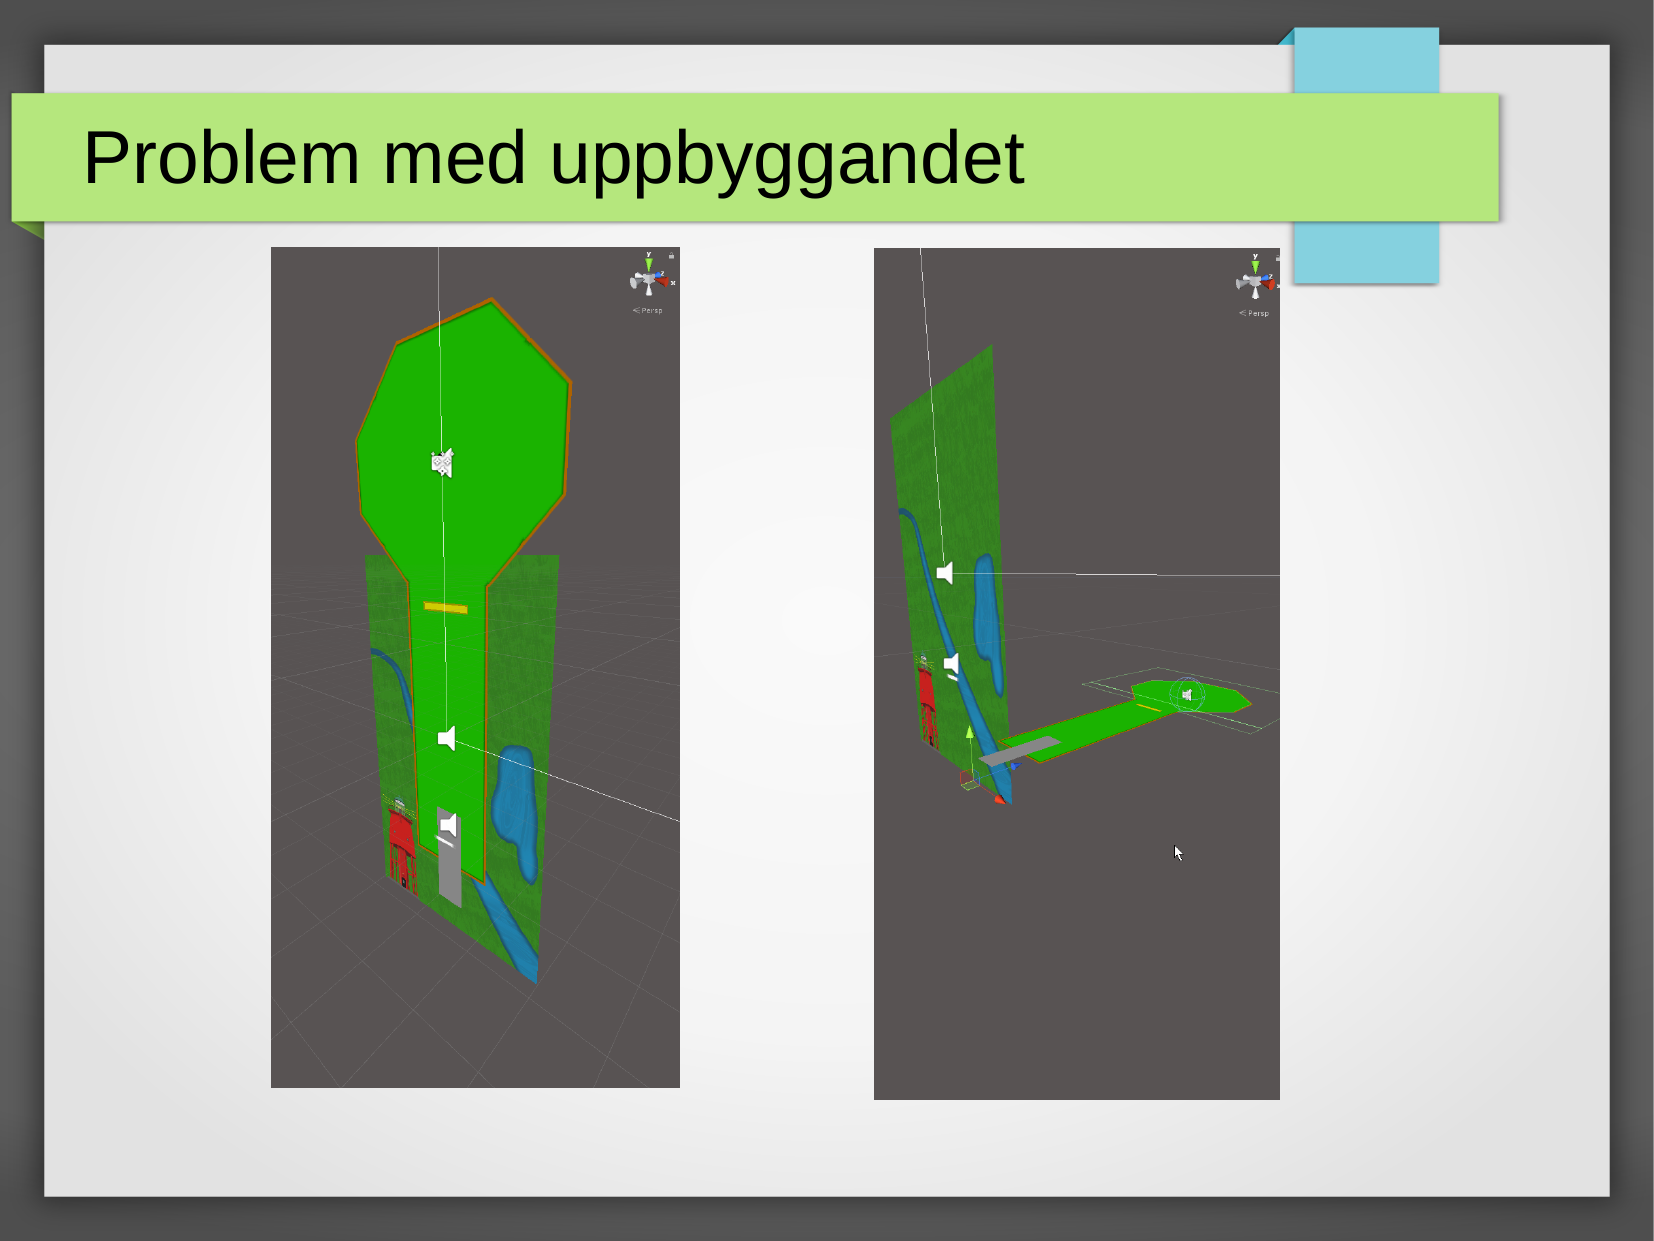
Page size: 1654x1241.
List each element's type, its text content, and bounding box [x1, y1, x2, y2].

picture [0, 0, 1654, 1241]
text_box Problem med uppbyggandet [82, 94, 1264, 213]
